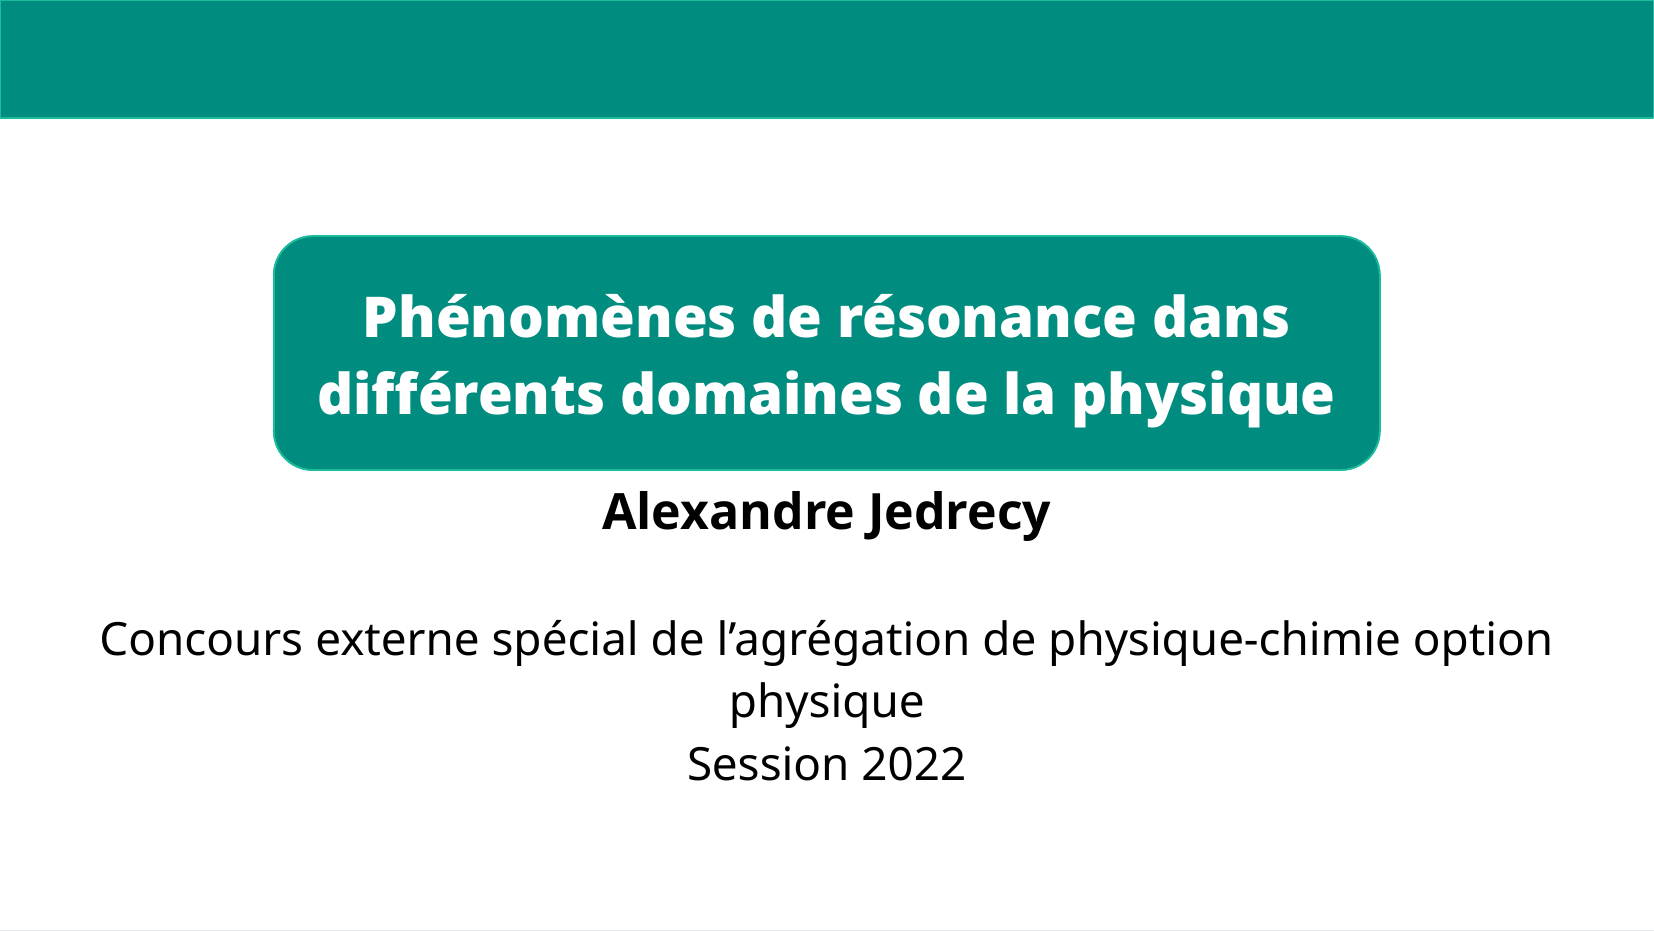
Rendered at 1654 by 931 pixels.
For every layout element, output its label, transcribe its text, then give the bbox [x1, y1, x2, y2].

subtitle Alexandre Jedrecy Concours externe spécial de l’agrégation de physique-chimie option physique Session 2022 [59, 501, 1595, 768]
text_box [1369, 253, 1380, 453]
title Phénomènes de résonance dans différents domaines de la physique [284, 238, 1369, 470]
text_box [273, 254, 284, 454]
